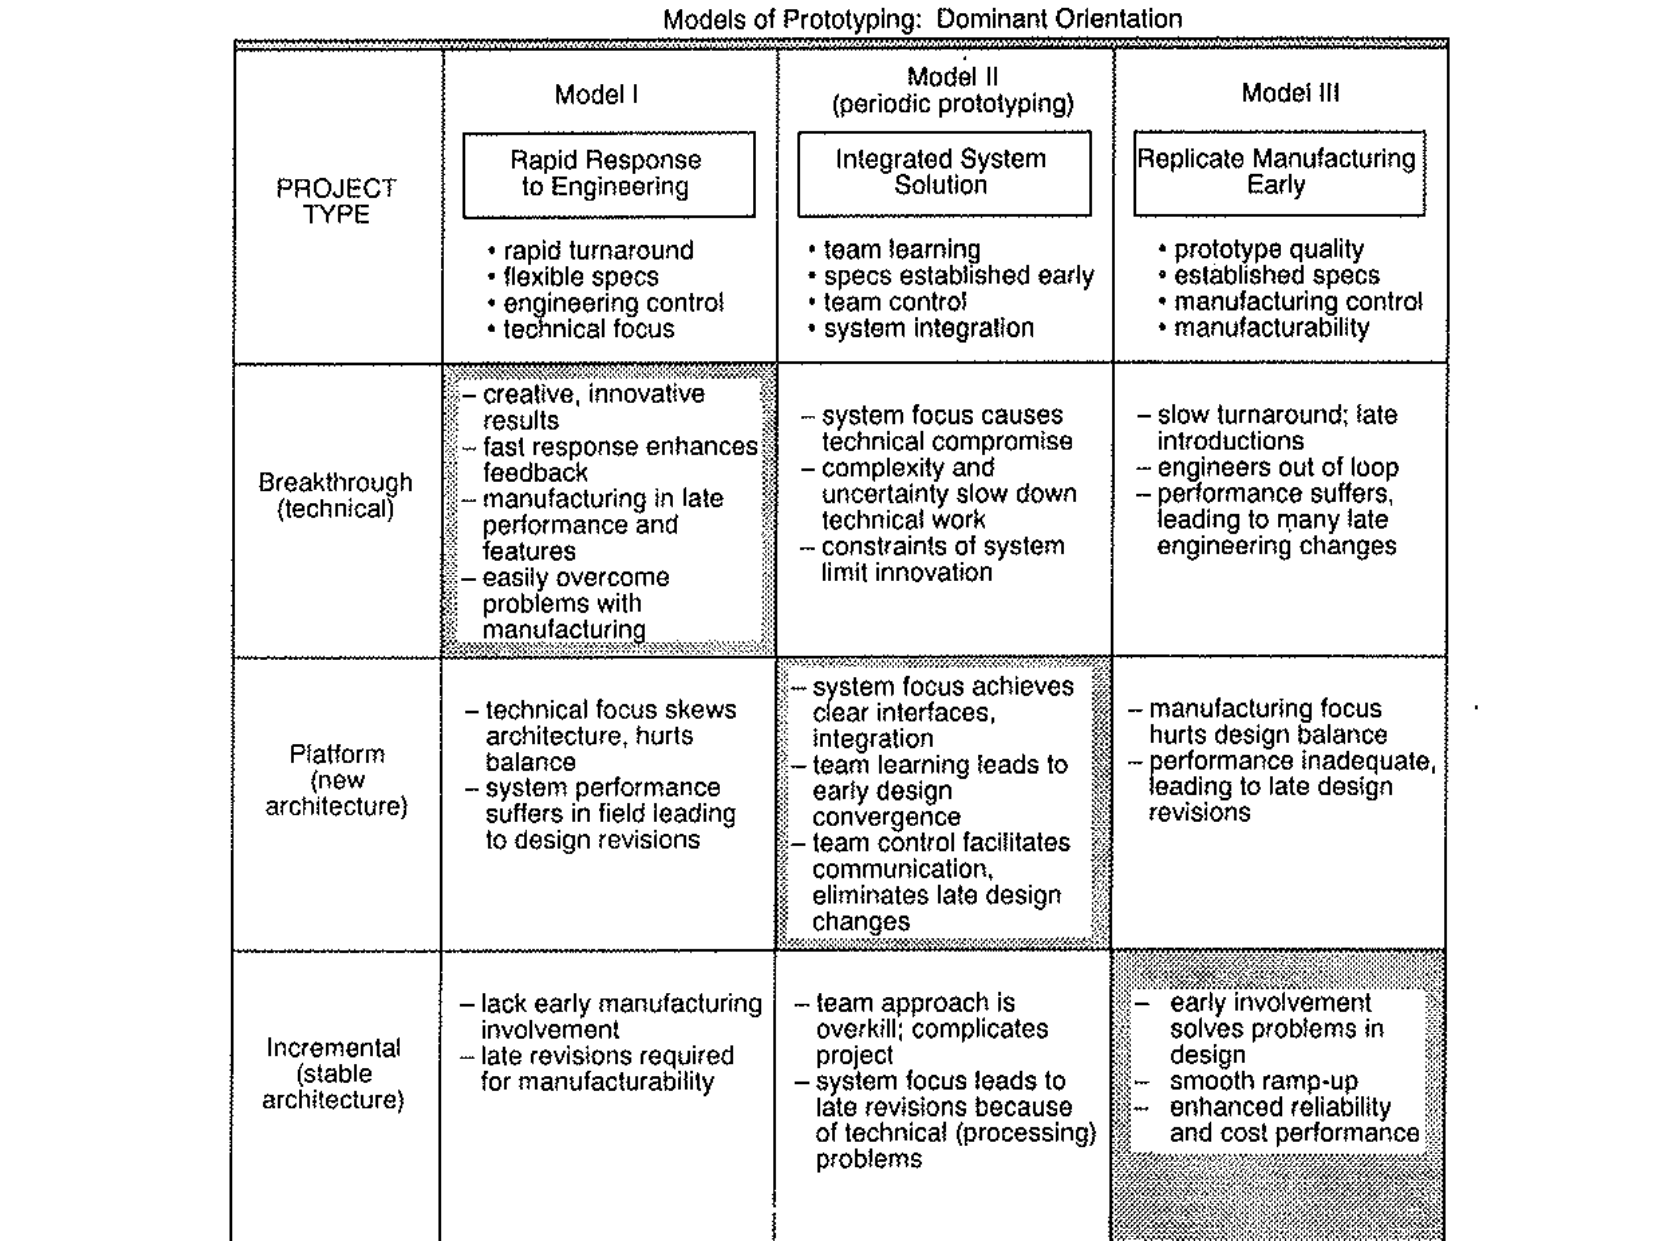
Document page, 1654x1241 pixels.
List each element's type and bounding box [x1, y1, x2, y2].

picture [148, 0, 1506, 1241]
